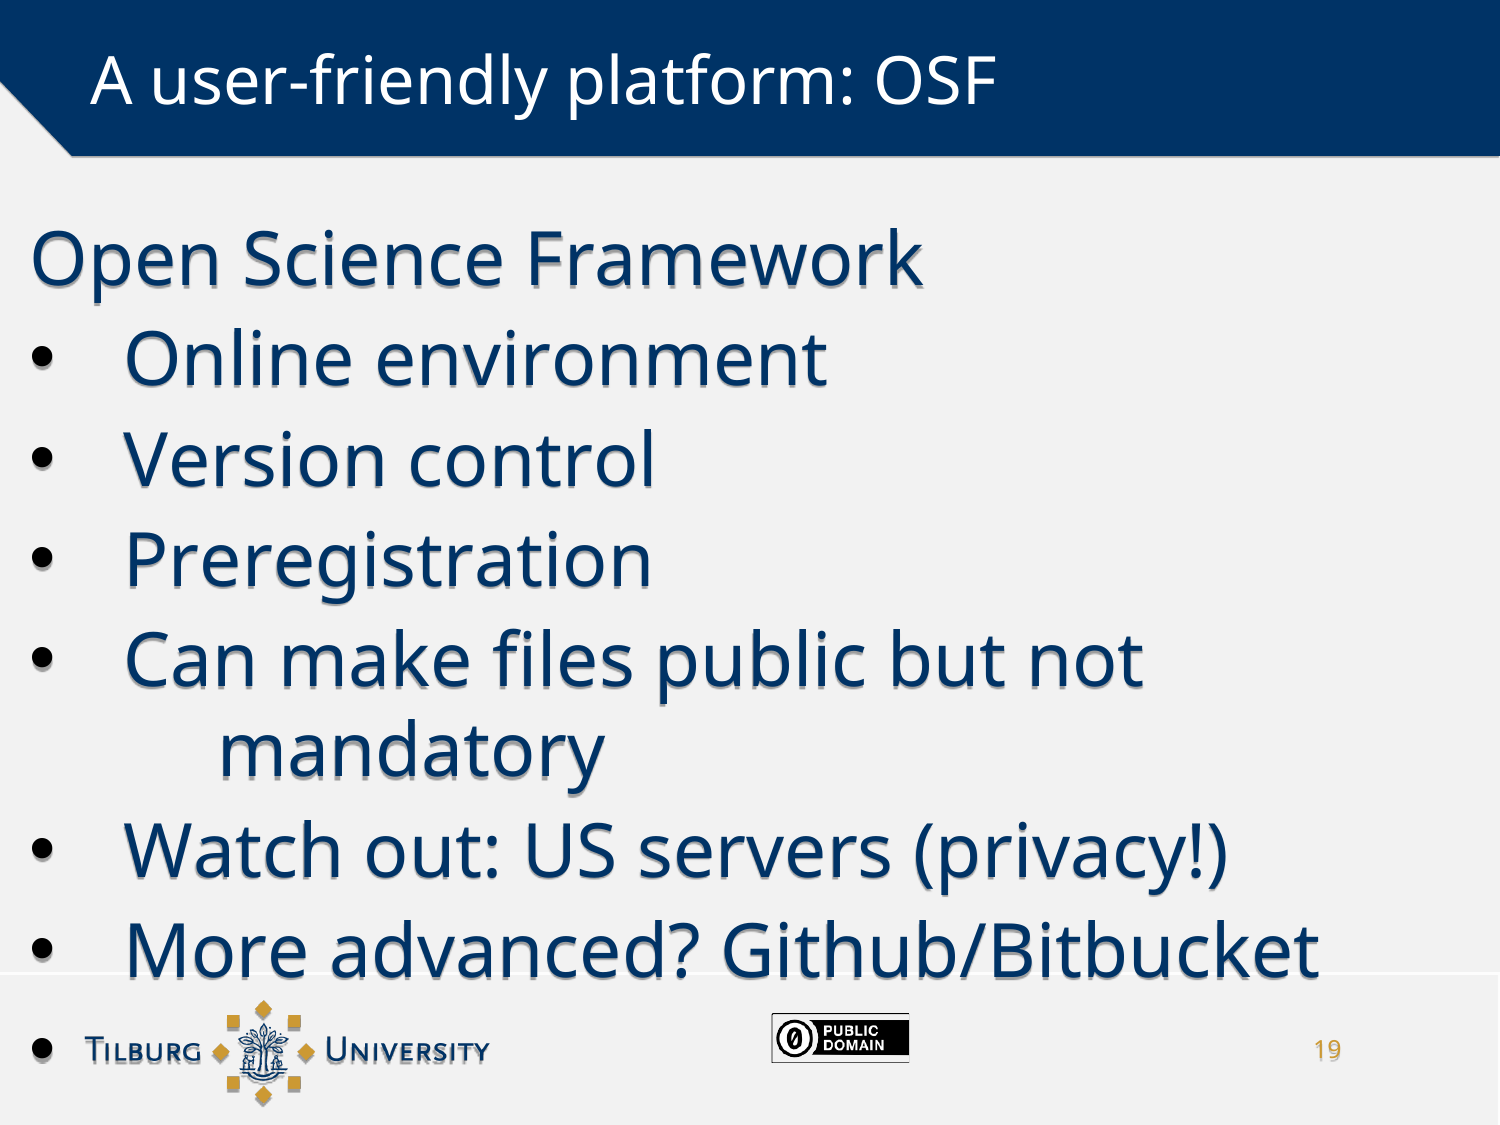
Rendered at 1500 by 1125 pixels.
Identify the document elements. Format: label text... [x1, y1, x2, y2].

text_box Open Science Framework Online environment Version control Preregistration Can make files public but not mandatory Watch out: US servers (privacy!) More advanced? Github/Bitbucket [14, 202, 1450, 971]
title A user-friendly platform: OSF [75, 0, 1426, 156]
text_box [772, 1014, 909, 1062]
text_box [1298, 1026, 1426, 1087]
